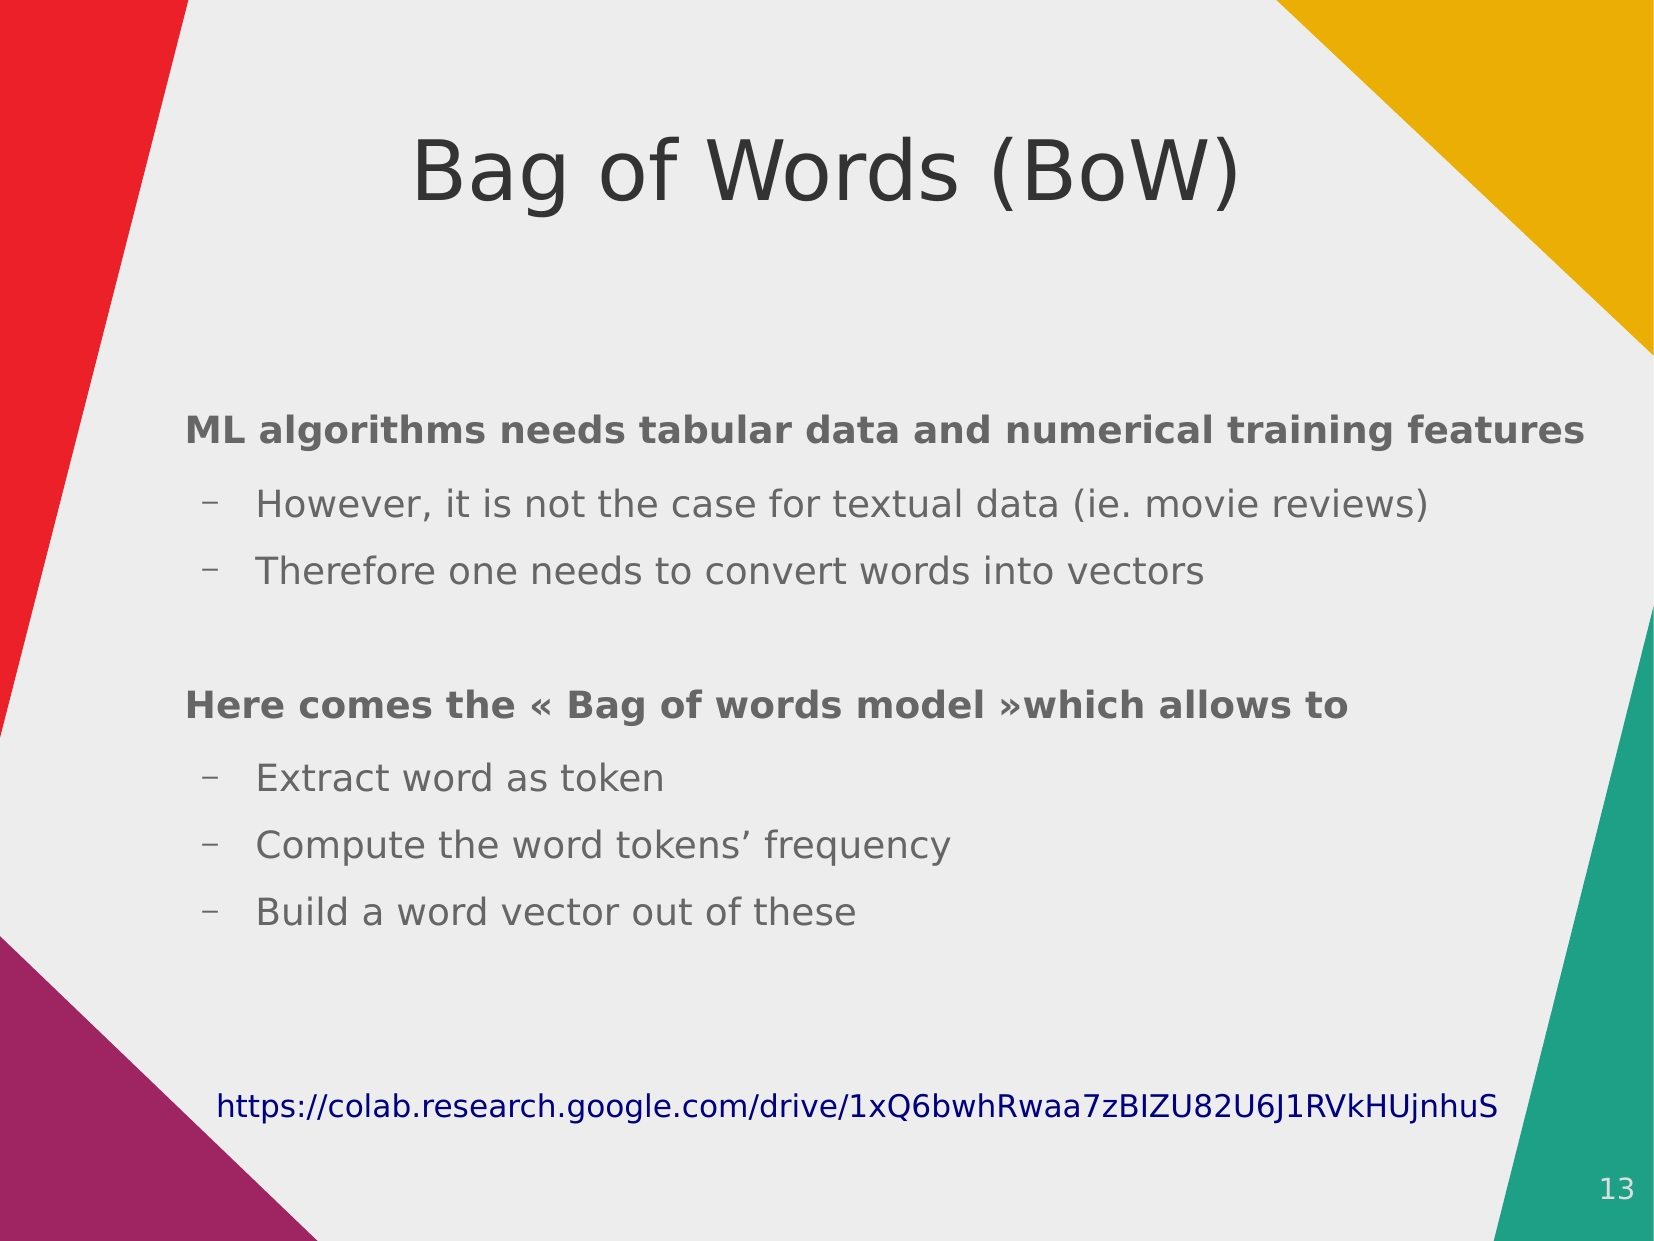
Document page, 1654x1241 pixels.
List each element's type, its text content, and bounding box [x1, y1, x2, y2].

text_box https://colab.research.google.com/drive/1xQ6bwhRwaa7zBIZU82U6J1RVkHUjnhuS [201, 1081, 1548, 1140]
title Bag of Words (BoW) [114, 73, 1539, 271]
list ML algorithms needs tabular data and numerical training features However, it is not the case for textual data (ie. movie reviews) Therefore one needs to convert words into vectors Here comes the « Bag of words model »which allows to Extract word as token Compute the word tokens’ frequency Build a word vector out of these [113, 320, 1607, 1158]
